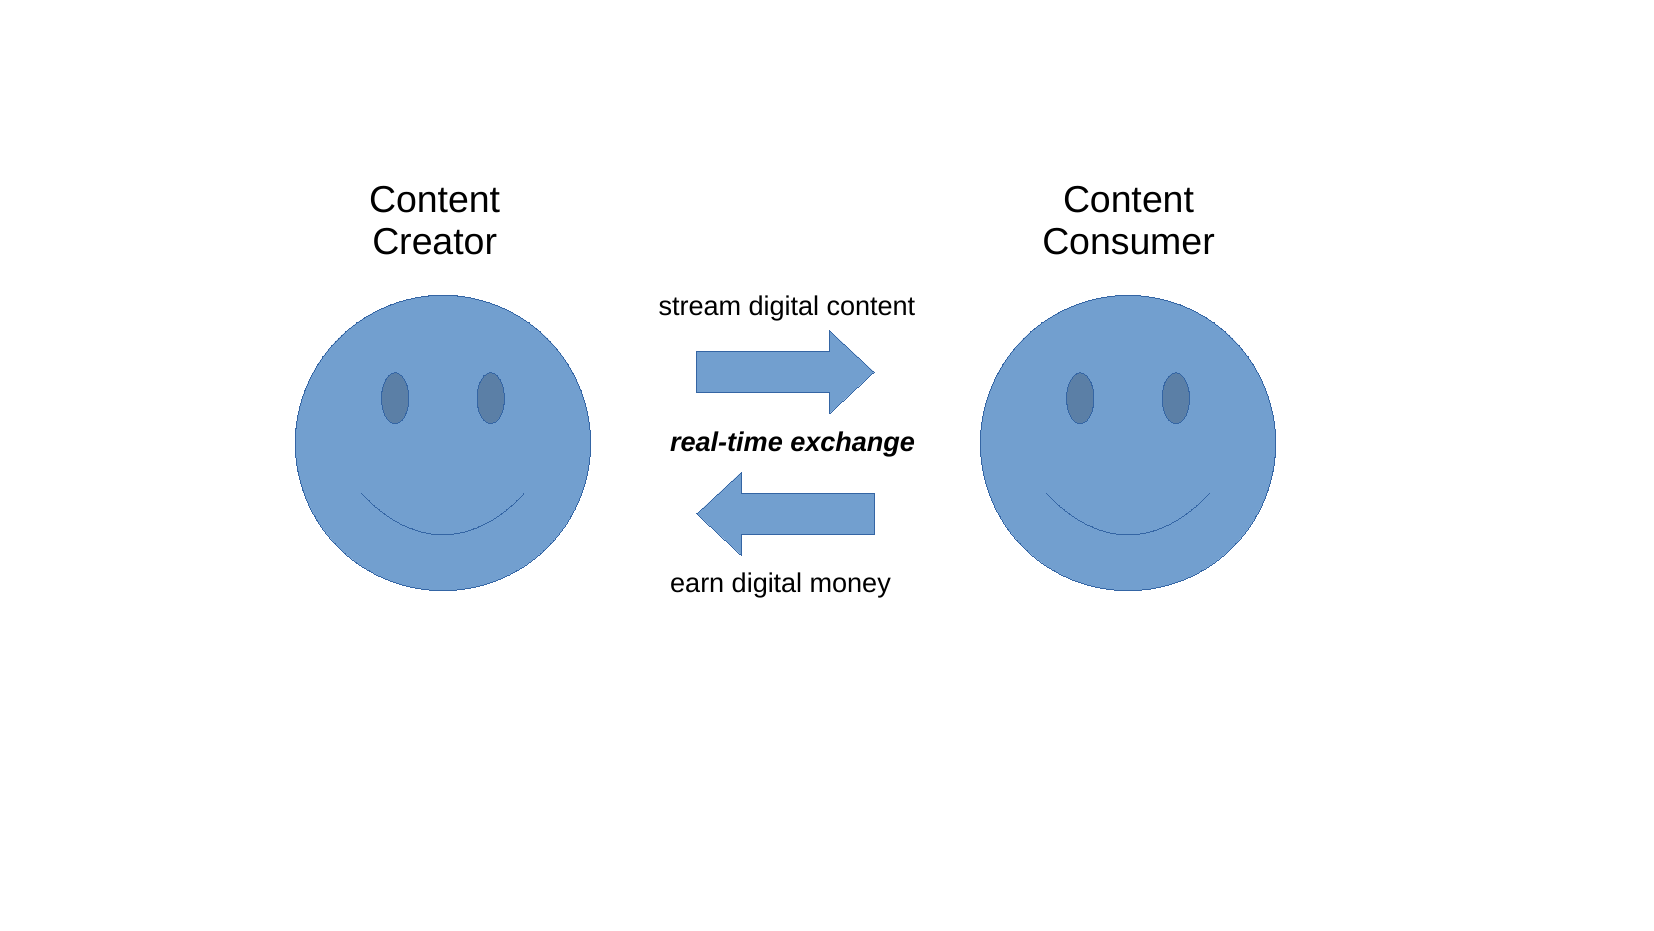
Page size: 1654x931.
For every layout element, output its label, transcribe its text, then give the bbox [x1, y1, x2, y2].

text_box [295, 295, 591, 591]
text_box Content Consumer [1027, 171, 1230, 271]
text_box [696, 330, 875, 414]
text_box [696, 472, 875, 556]
text_box earn digital money [655, 561, 924, 607]
text_box stream digital content [643, 283, 930, 329]
text_box [980, 295, 1276, 591]
text_box real-time exchange [655, 419, 930, 465]
text_box Content Creator [354, 171, 540, 271]
